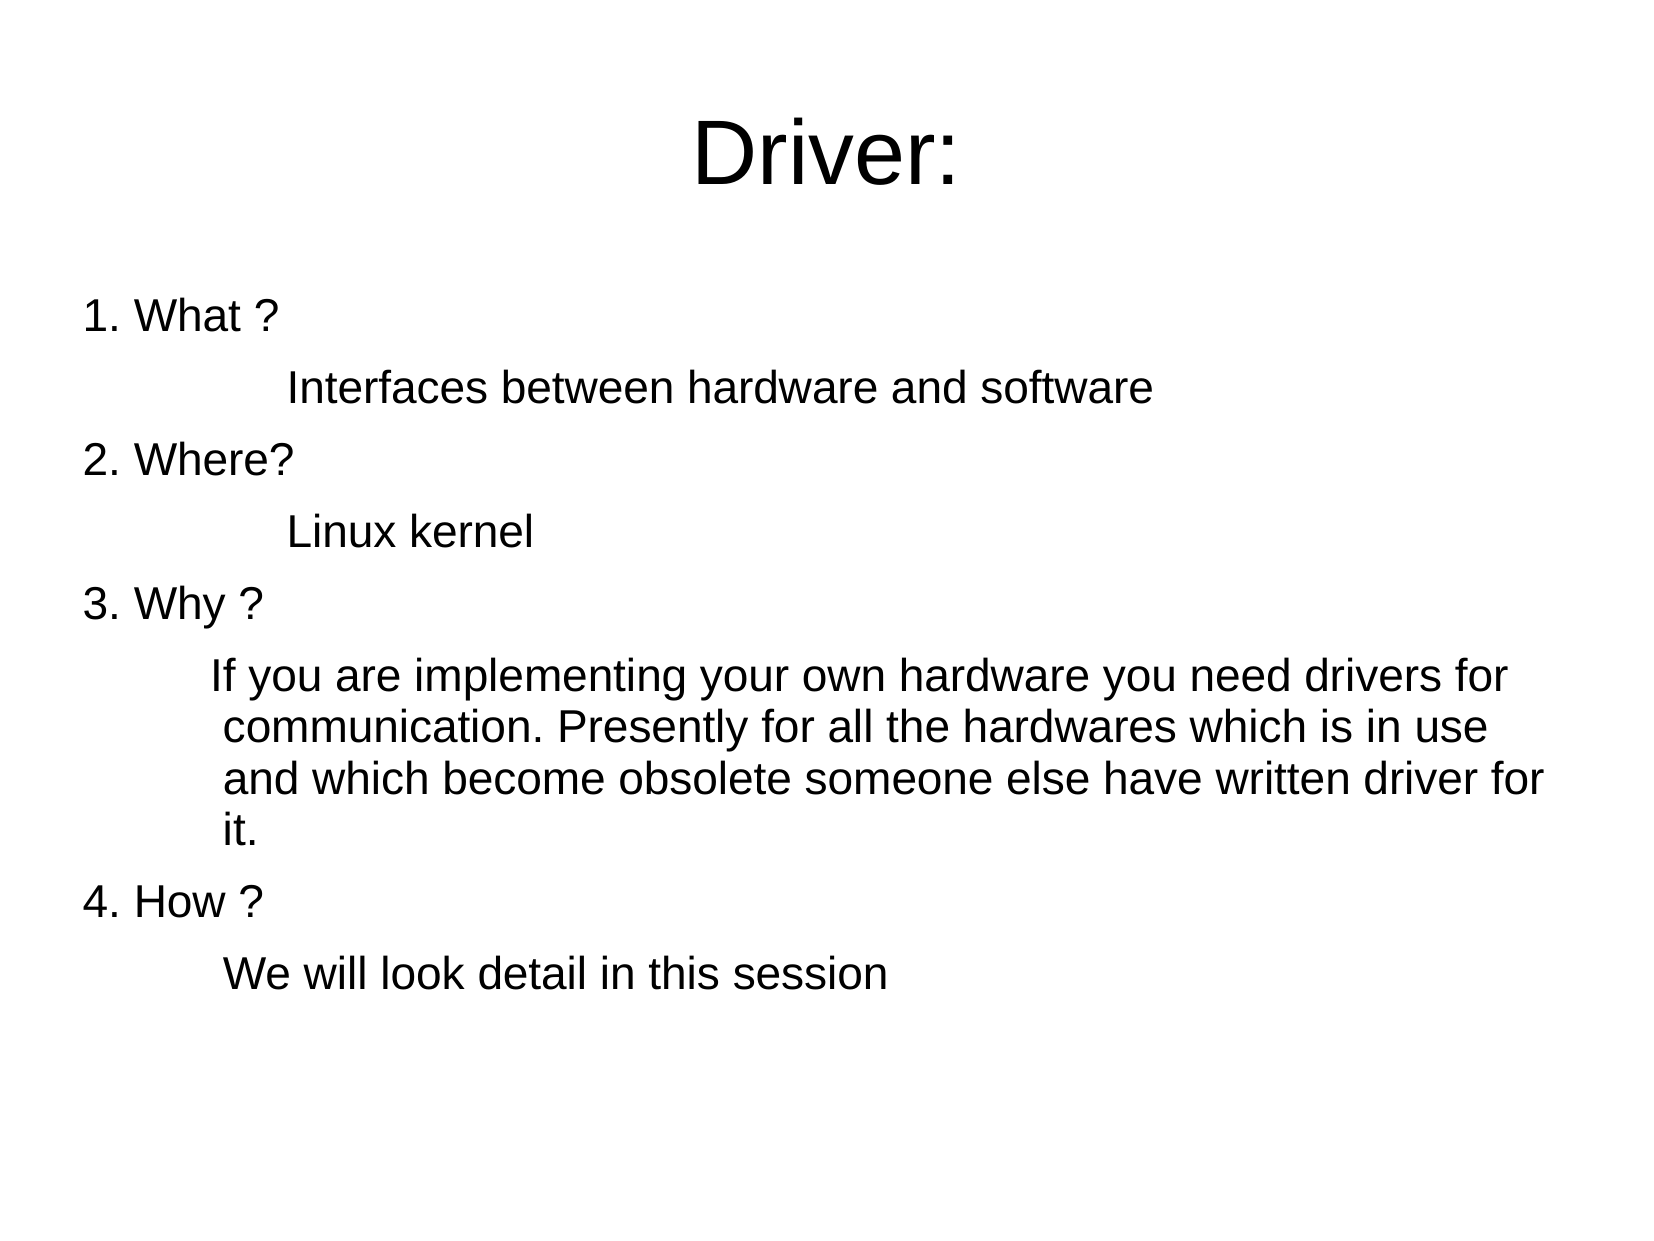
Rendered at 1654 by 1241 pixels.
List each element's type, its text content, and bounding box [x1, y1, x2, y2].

title Driver: [82, 49, 1571, 257]
list 1. What ? Interfaces between hardware and software 2. Where? Linux kernel 3. Why ? If you are implementing your own hardware you need drivers for communication. Presently for all the hardwares which is in use and which become obsolete someone else have written driver for it. 4. How ? We will look detail in this session [82, 290, 1571, 1010]
